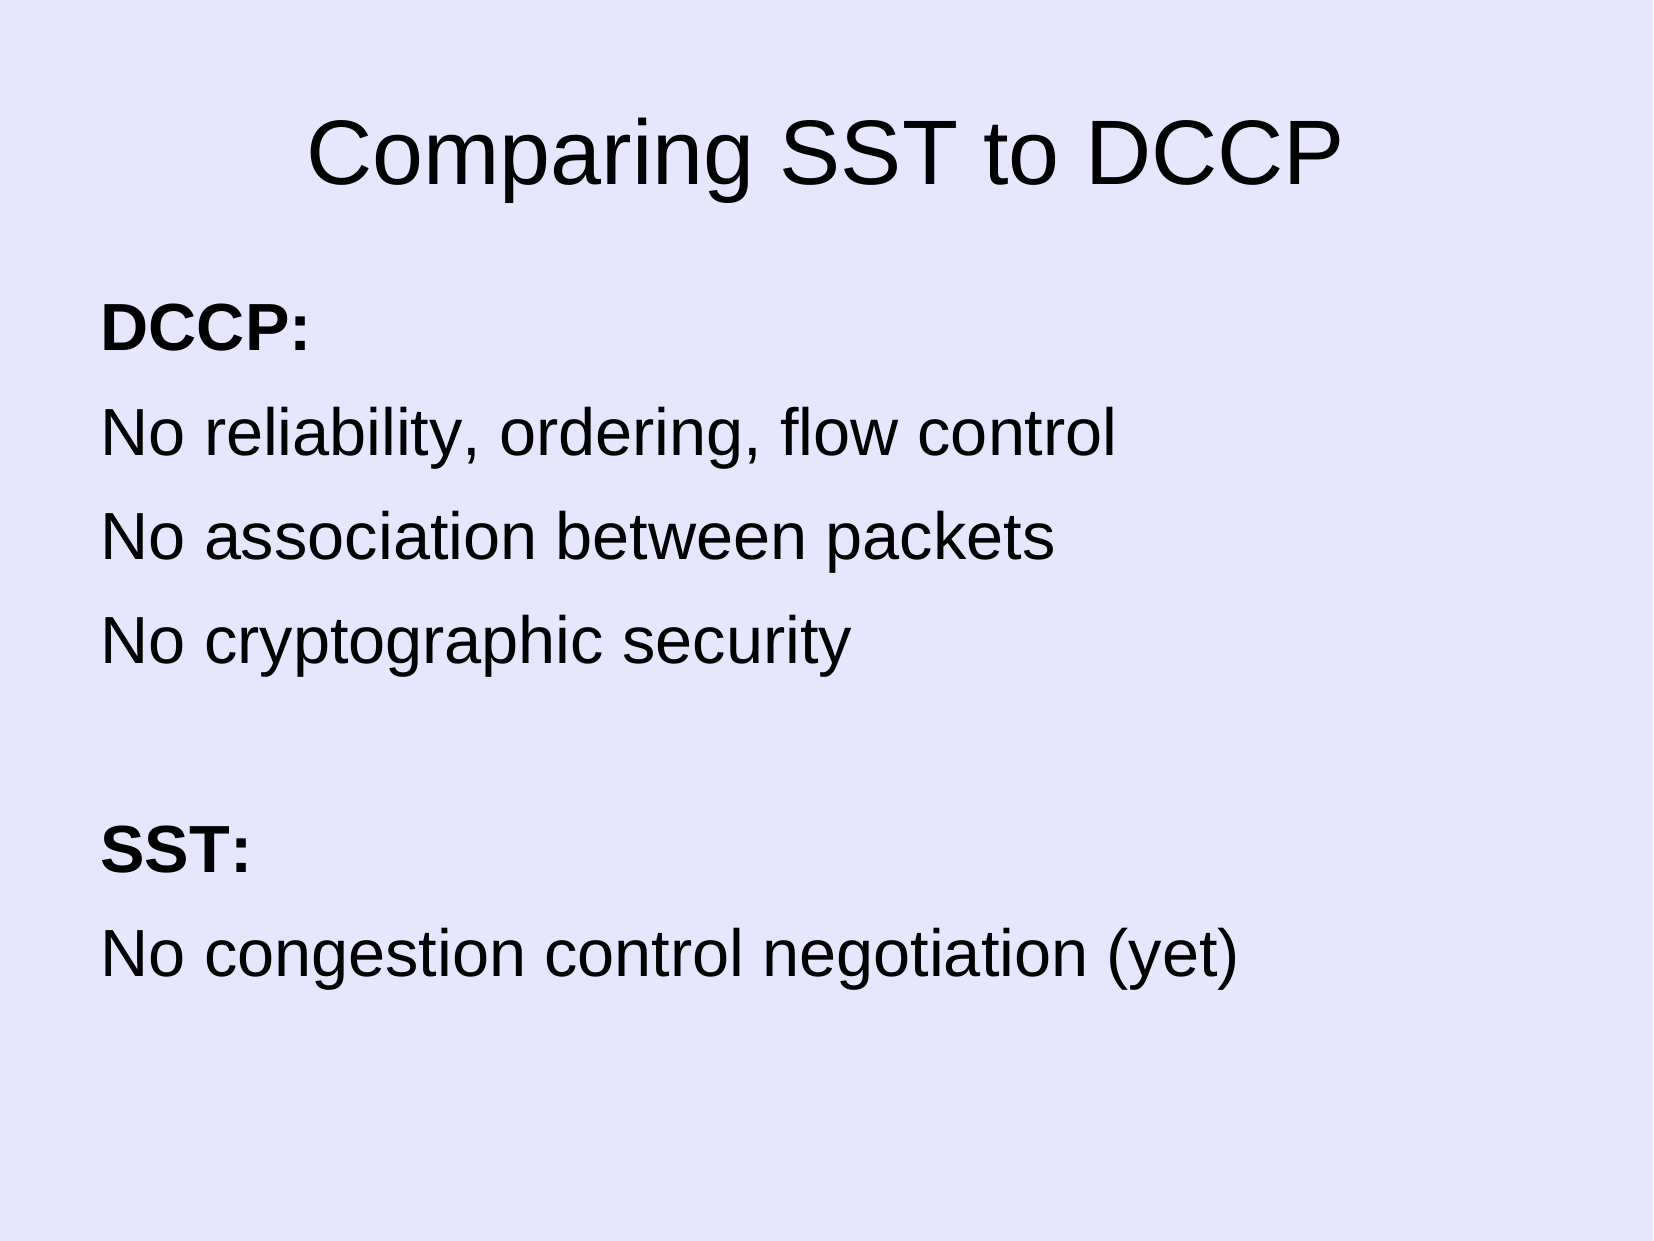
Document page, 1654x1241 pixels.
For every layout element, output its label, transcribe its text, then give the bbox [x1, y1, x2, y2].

title Comparing SST to DCCP [82, 56, 1571, 250]
list DCCP: No reliability, ordering, flow control No association between packets No cryptographic security SST: No congestion control negotiation (yet) [82, 290, 1571, 1095]
